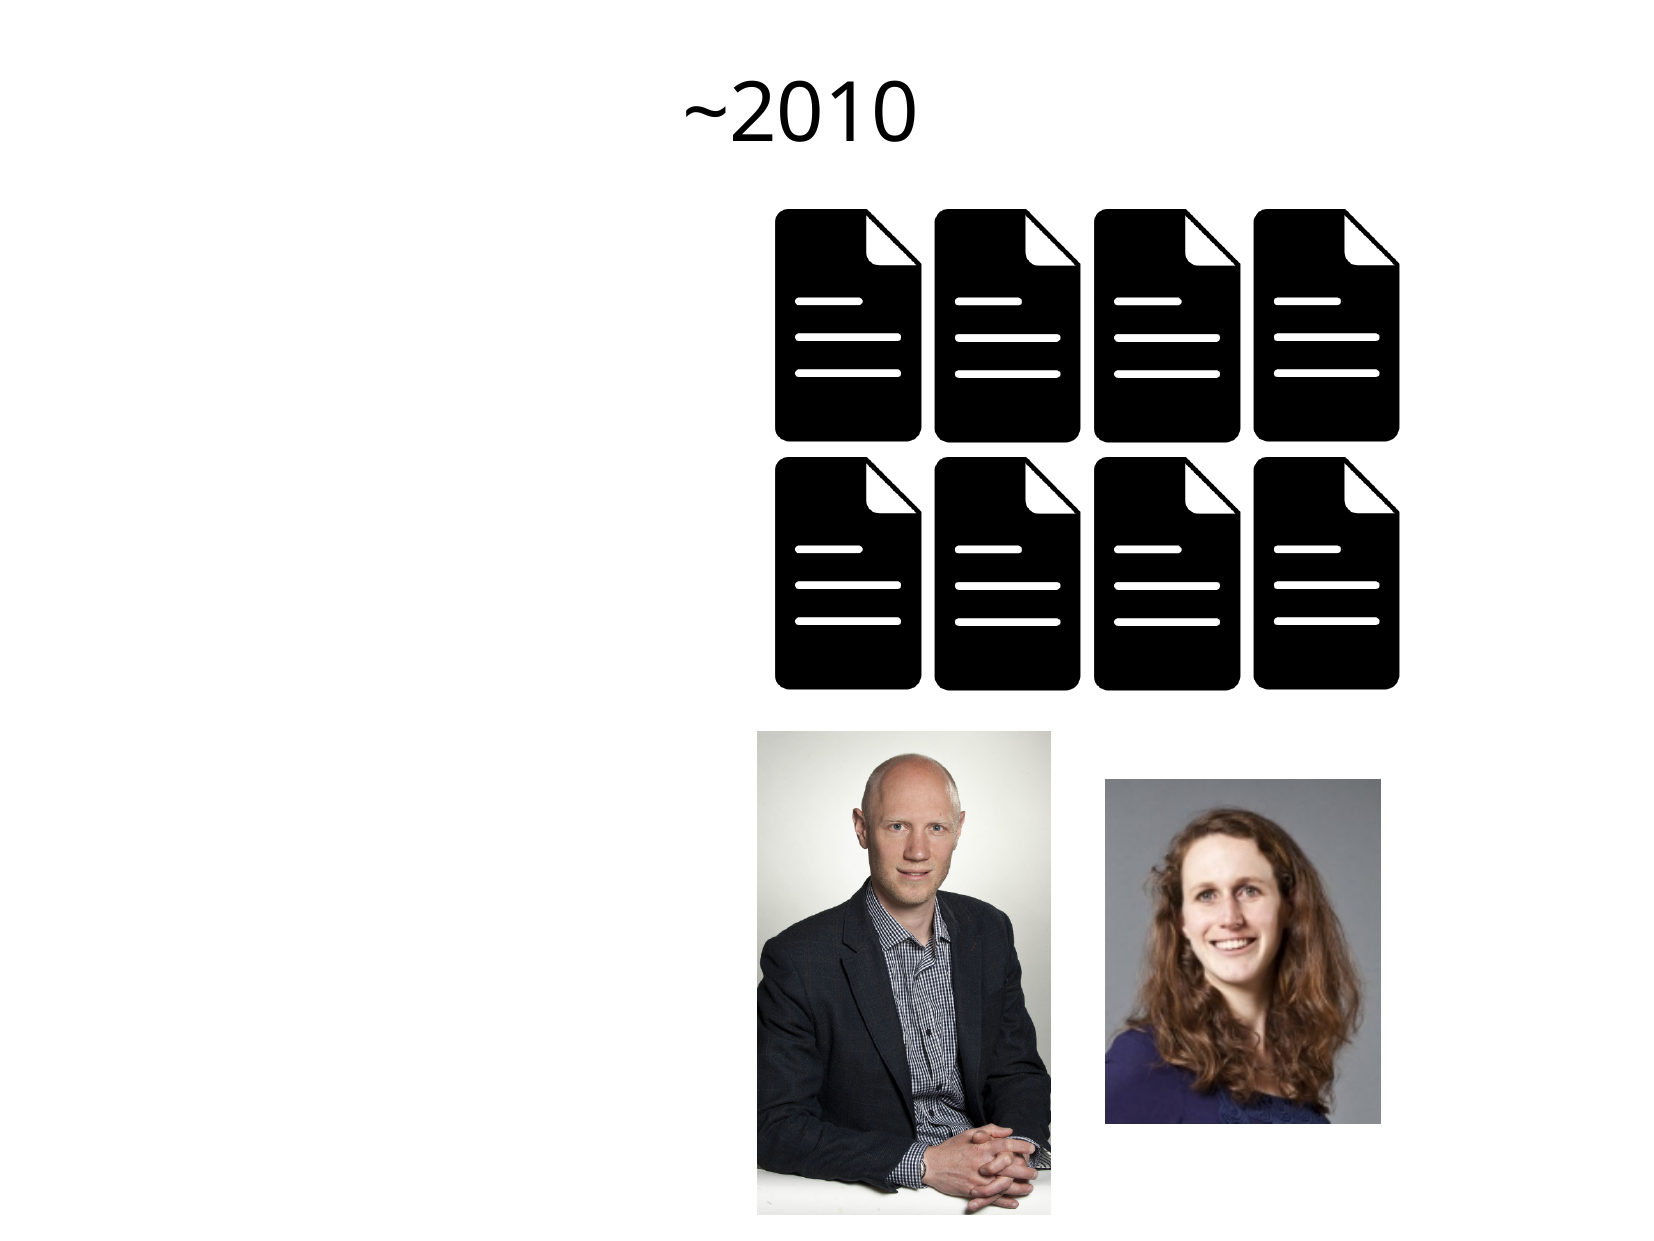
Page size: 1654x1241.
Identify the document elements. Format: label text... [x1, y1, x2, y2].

picture [757, 731, 1051, 1216]
text_box ~2010 [380, 45, 1221, 161]
picture [751, 196, 1411, 699]
picture [1105, 779, 1381, 1124]
